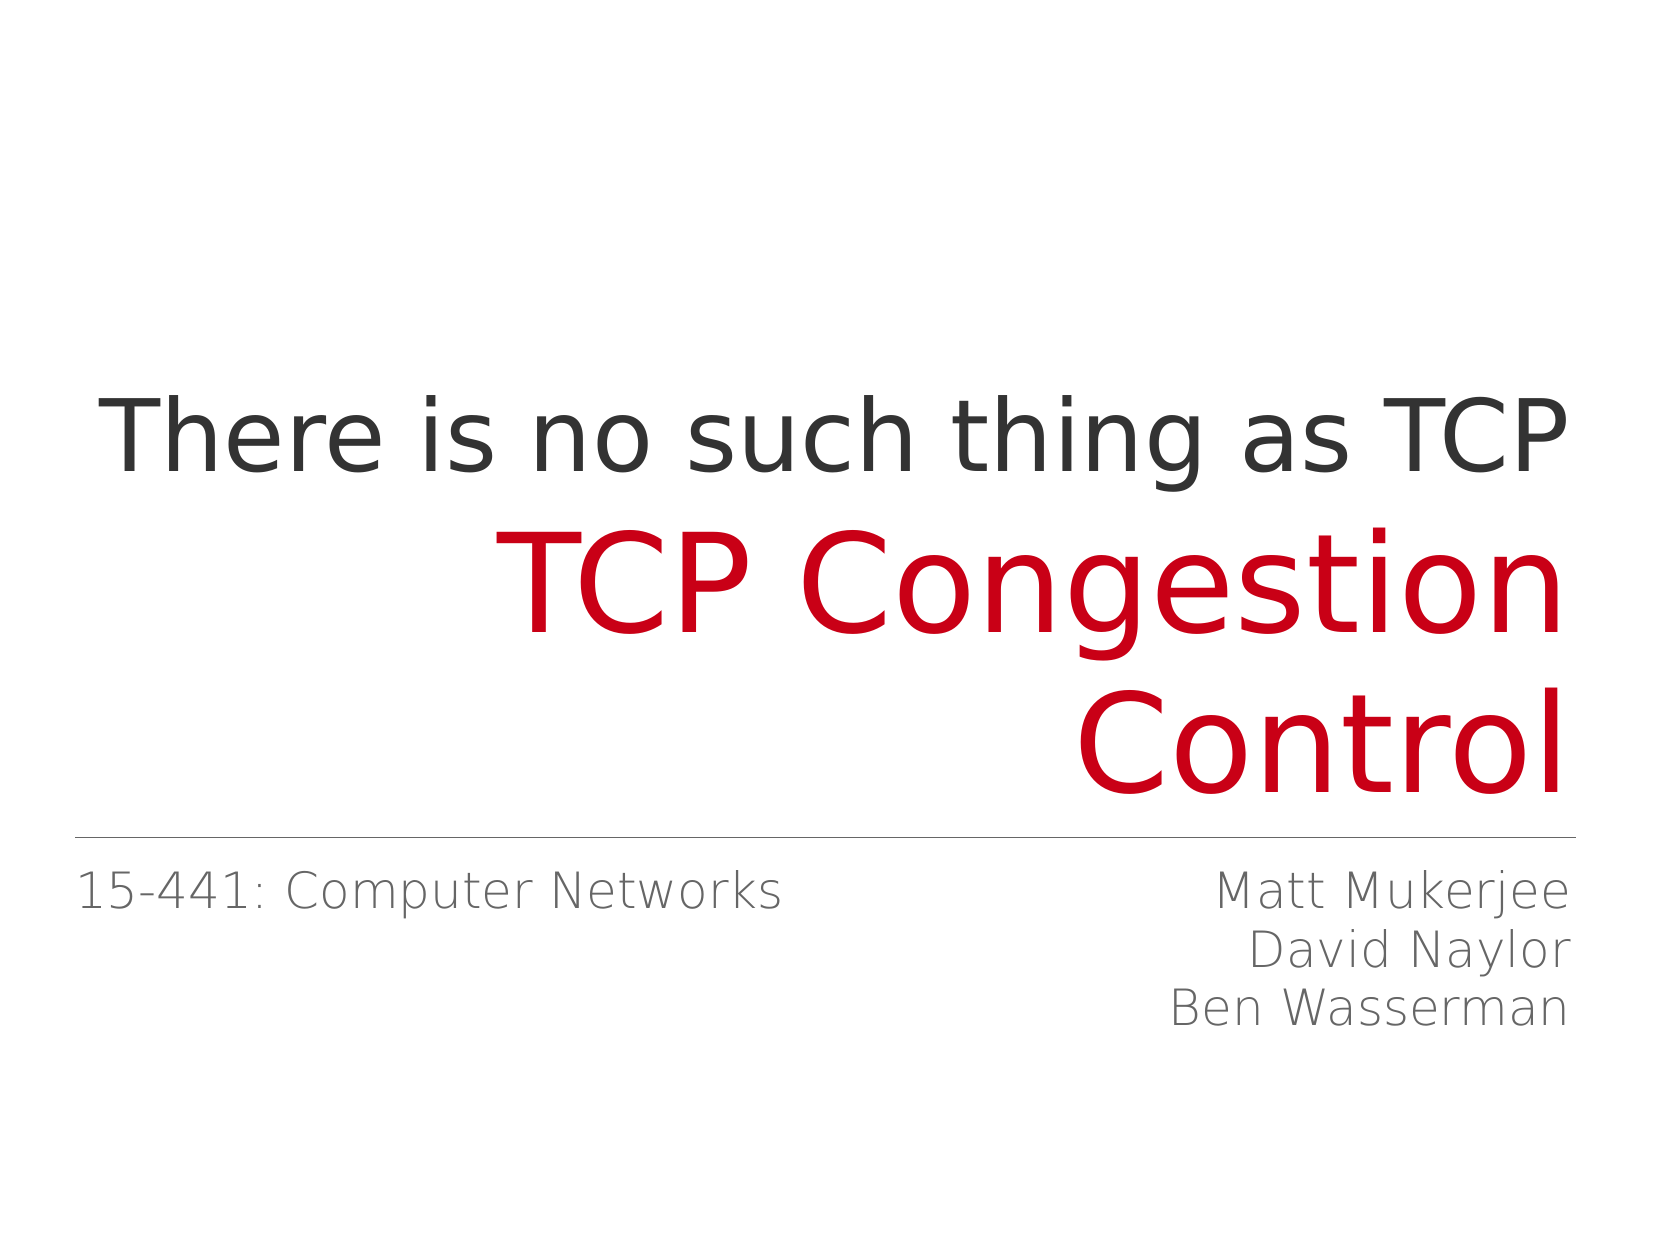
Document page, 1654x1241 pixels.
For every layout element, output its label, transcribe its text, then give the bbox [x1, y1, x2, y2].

text_box 15-441: Computer Networks [75, 862, 826, 1170]
subtitle There is no such thing as TCP TCP Congestion Control [75, 73, 1571, 826]
text_box Matt Mukerjee David Naylor Ben Wasserman [826, 862, 1571, 1170]
